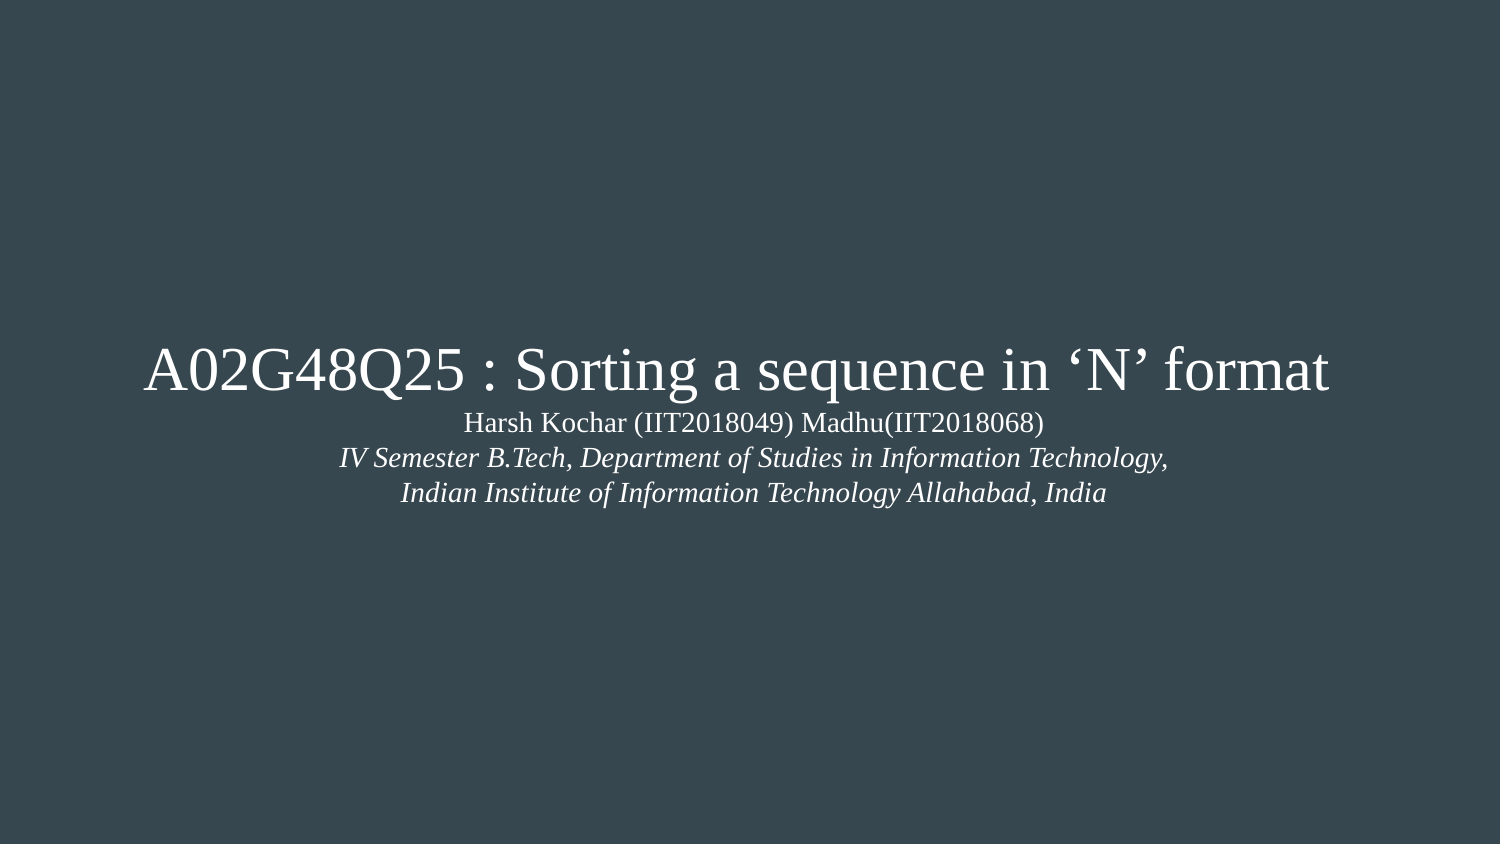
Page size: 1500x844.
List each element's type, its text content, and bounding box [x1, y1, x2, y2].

title A02G48Q25 : Sorting a sequence in ‘N’ format Harsh Kochar (IIT2018049) Madhu(IIT2018068) IV Semester B.Tech, Department of Studies in Information Technology, Indian Institute of Information Technology Allahabad, India [110, 155, 1399, 681]
